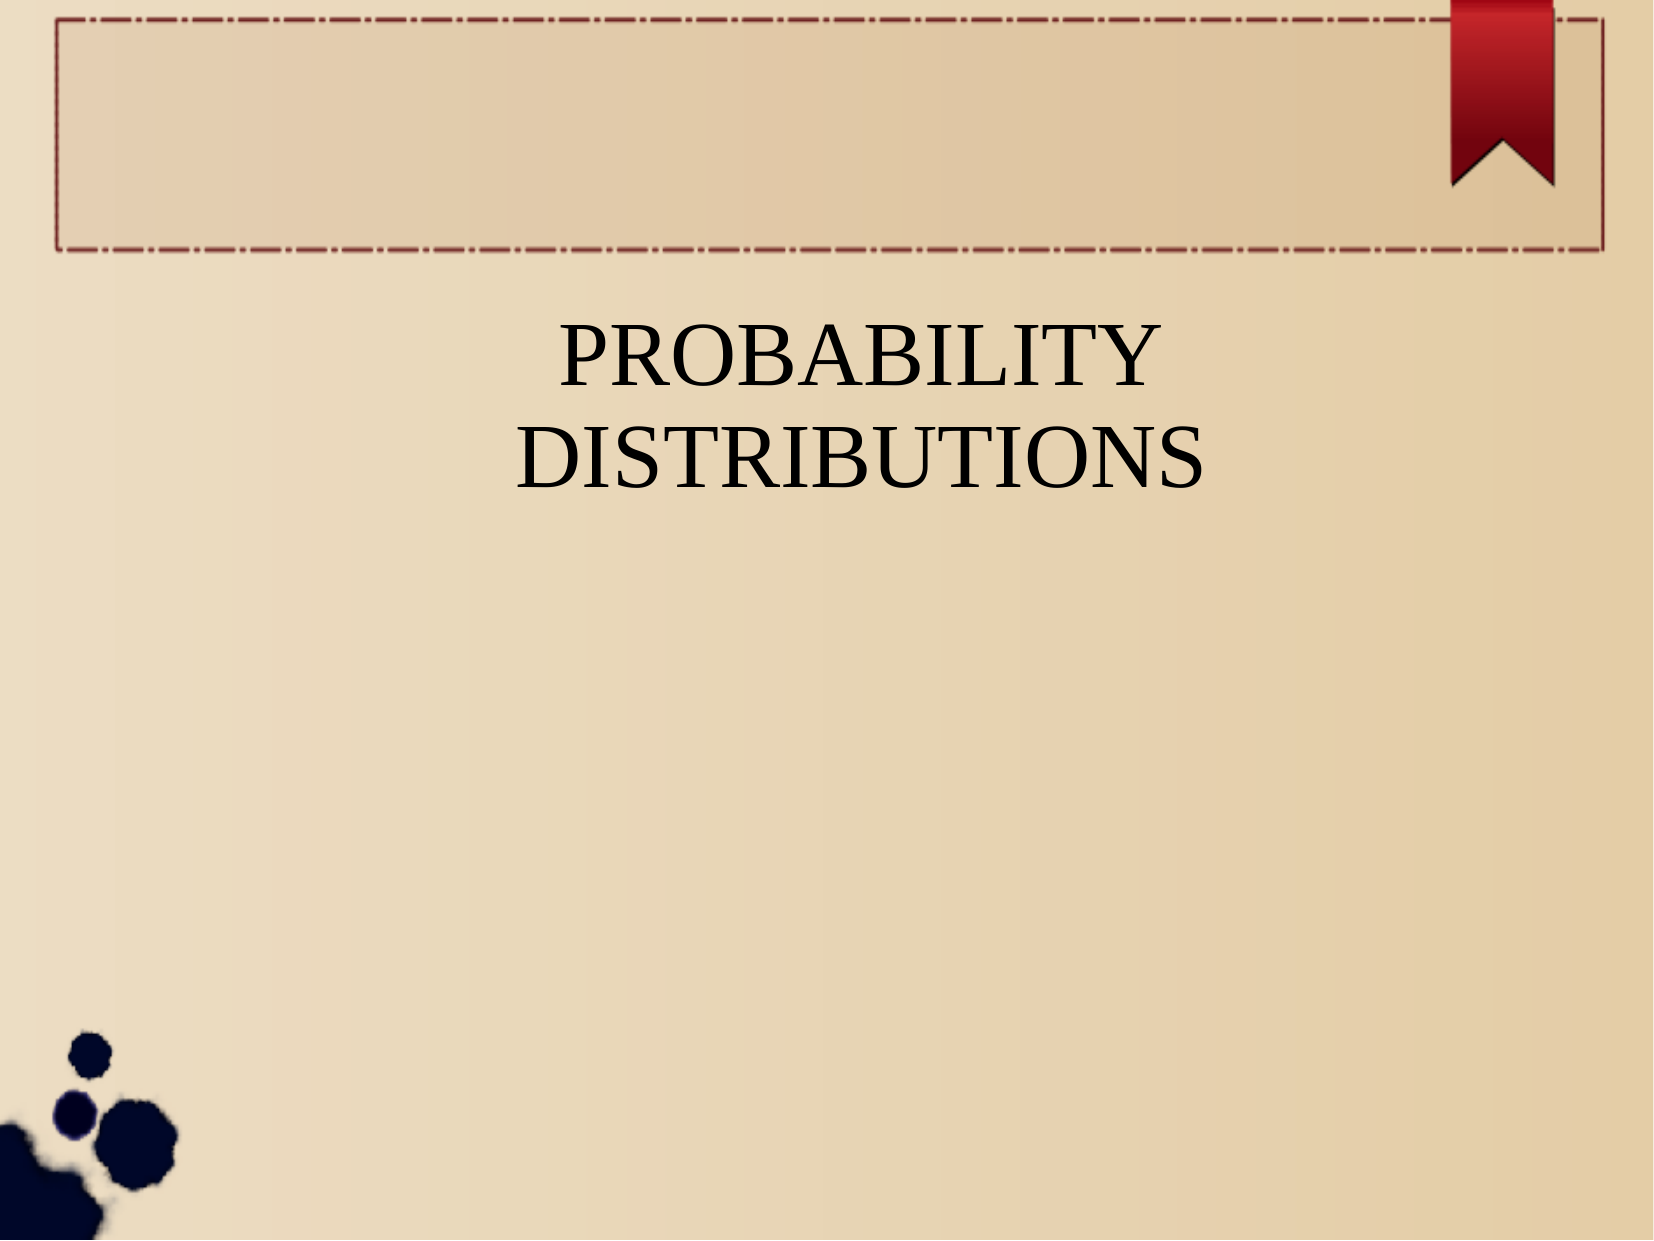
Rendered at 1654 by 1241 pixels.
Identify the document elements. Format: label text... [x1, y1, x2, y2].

list PROBABILITY DISTRIBUTIONS [82, 299, 1571, 1019]
picture [0, 0, 1654, 1240]
